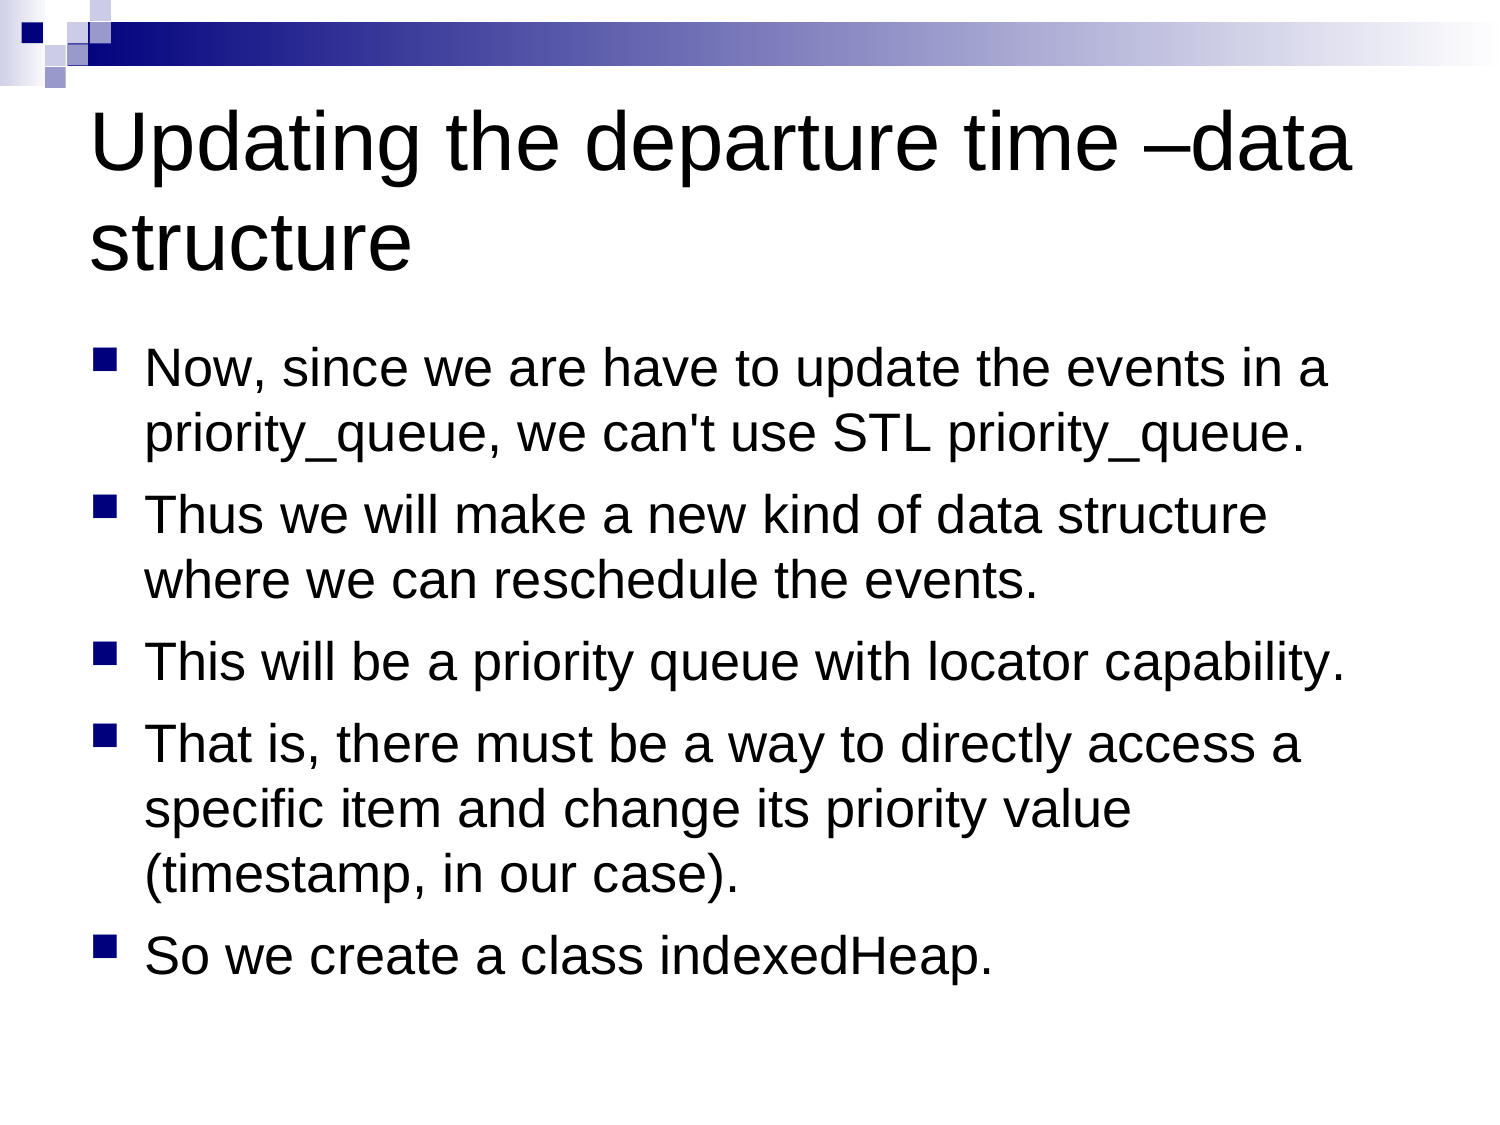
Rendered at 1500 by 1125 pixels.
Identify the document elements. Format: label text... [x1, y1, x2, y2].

list Now, since we are have to update the events in a priority_queue, we can't use STL priority_queue. Thus we will make a new kind of data structure where we can reschedule the events. This will be a priority queue with locator capability. That is, there must be a way to directly access a specific item and change its priority value (timestamp, in our case). So we create a class indexedHeap. [75, 324, 1426, 1074]
title Updating the departure time –data structure [75, 75, 1426, 301]
